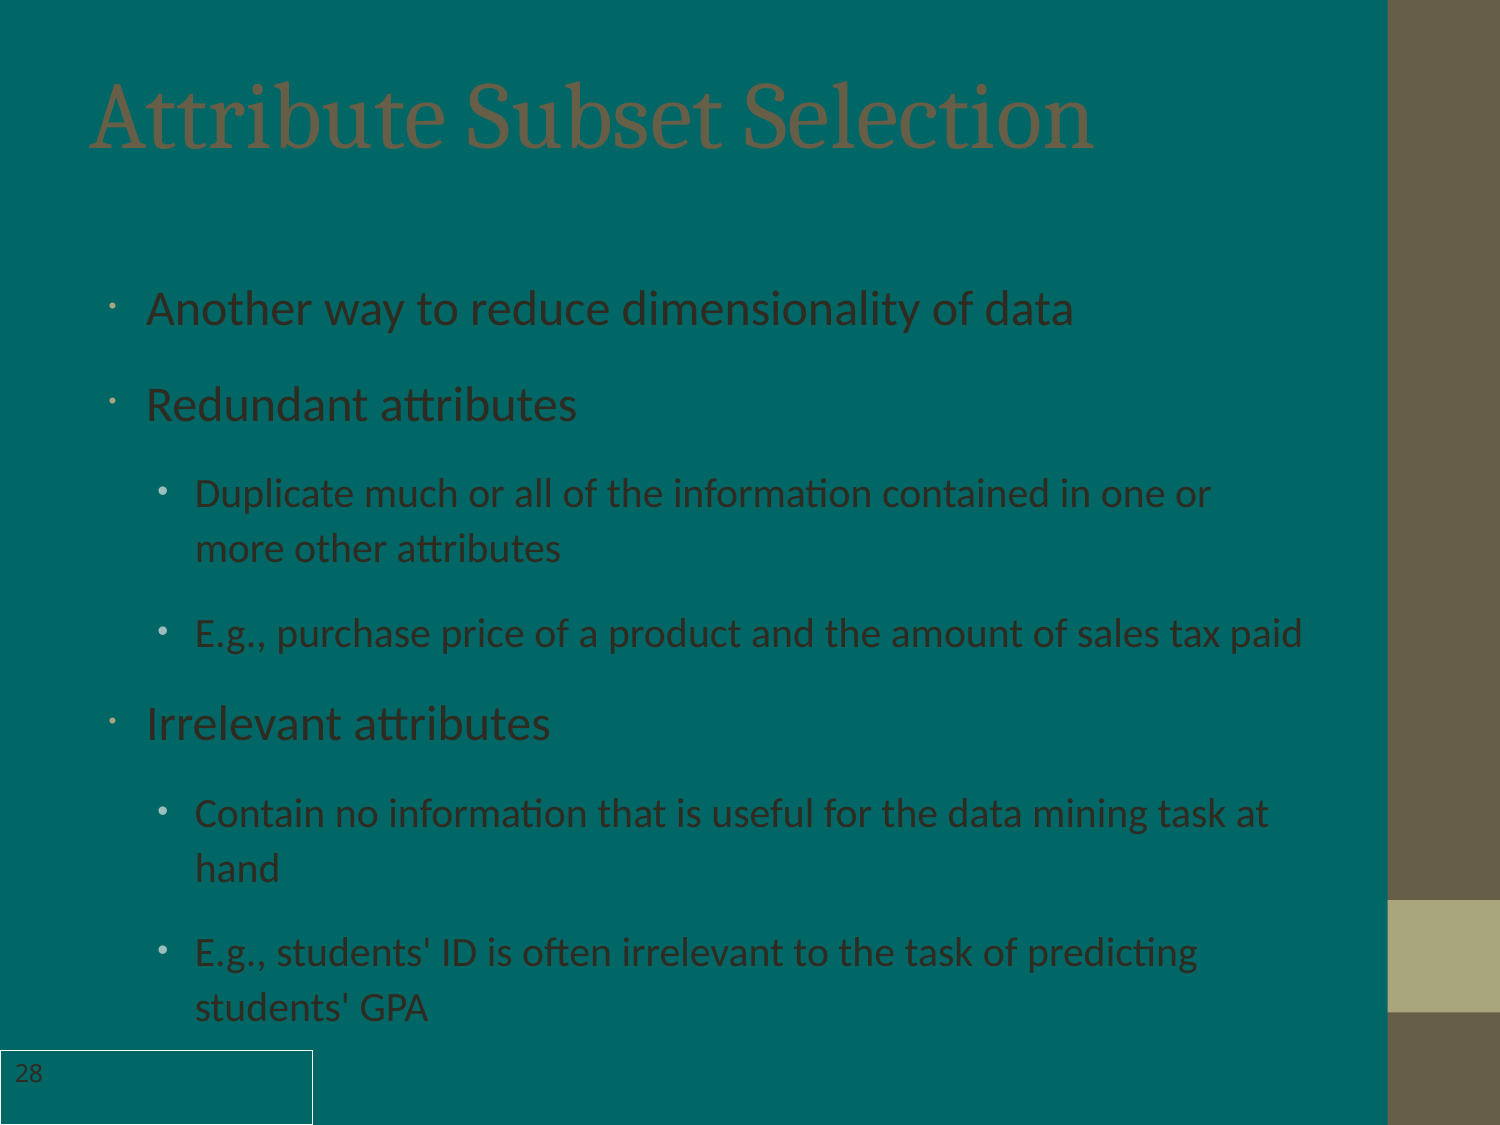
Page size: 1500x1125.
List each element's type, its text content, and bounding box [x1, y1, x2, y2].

slide_number <number> [0, 1050, 313, 1125]
list Another way to reduce dimensionality of data Redundant attributes Duplicate much or all of the information contained in one or more other attributes E.g., purchase price of a product and the amount of sales tax paid Irrelevant attributes Contain no information that is useful for the data mining task at hand E.g., students' ID is often irrelevant to the task of predicting students' GPA [75, 262, 1325, 1050]
title Attribute Subset Selection [75, 45, 1325, 233]
